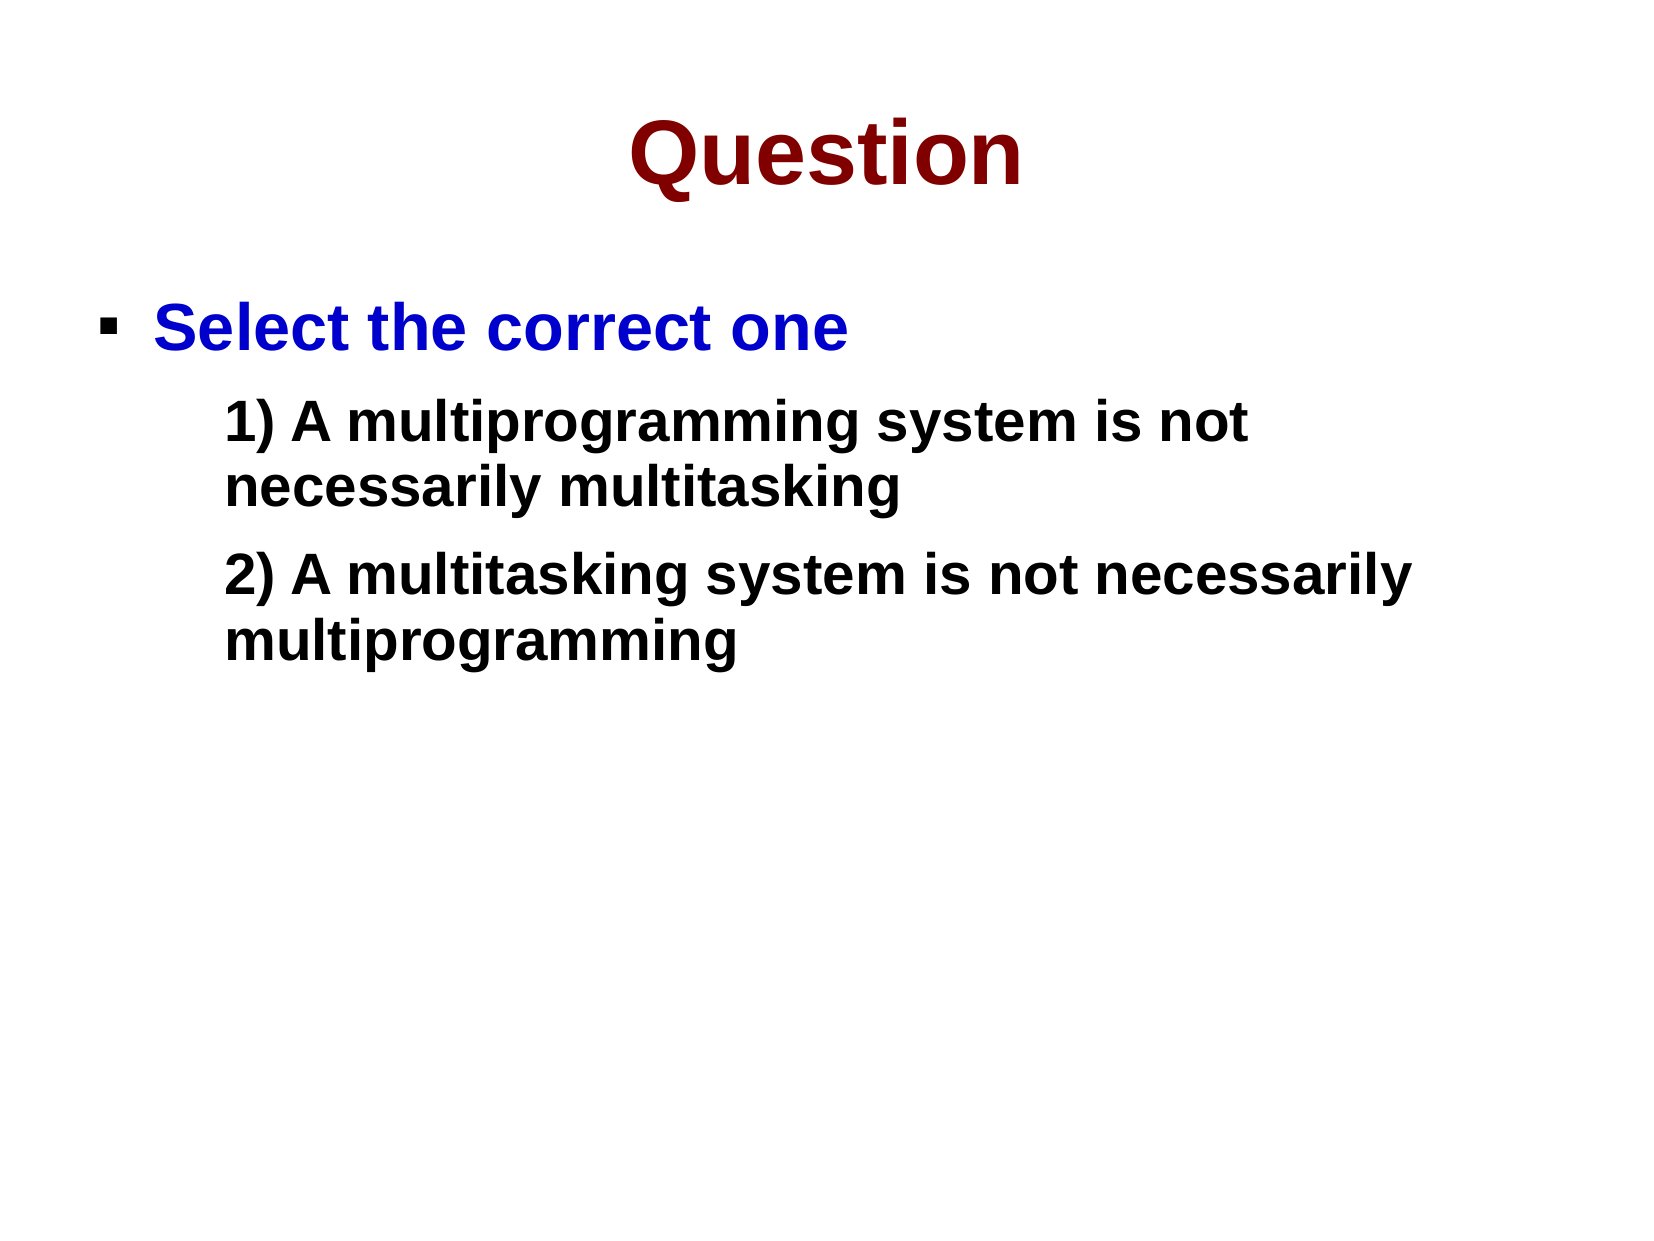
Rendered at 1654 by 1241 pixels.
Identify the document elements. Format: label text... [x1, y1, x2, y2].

list Select the correct one 1) A multiprogramming system is not necessarily multitasking 2) A multitasking system is not necessarily multiprogramming [82, 290, 1571, 1010]
title Question [82, 49, 1571, 257]
